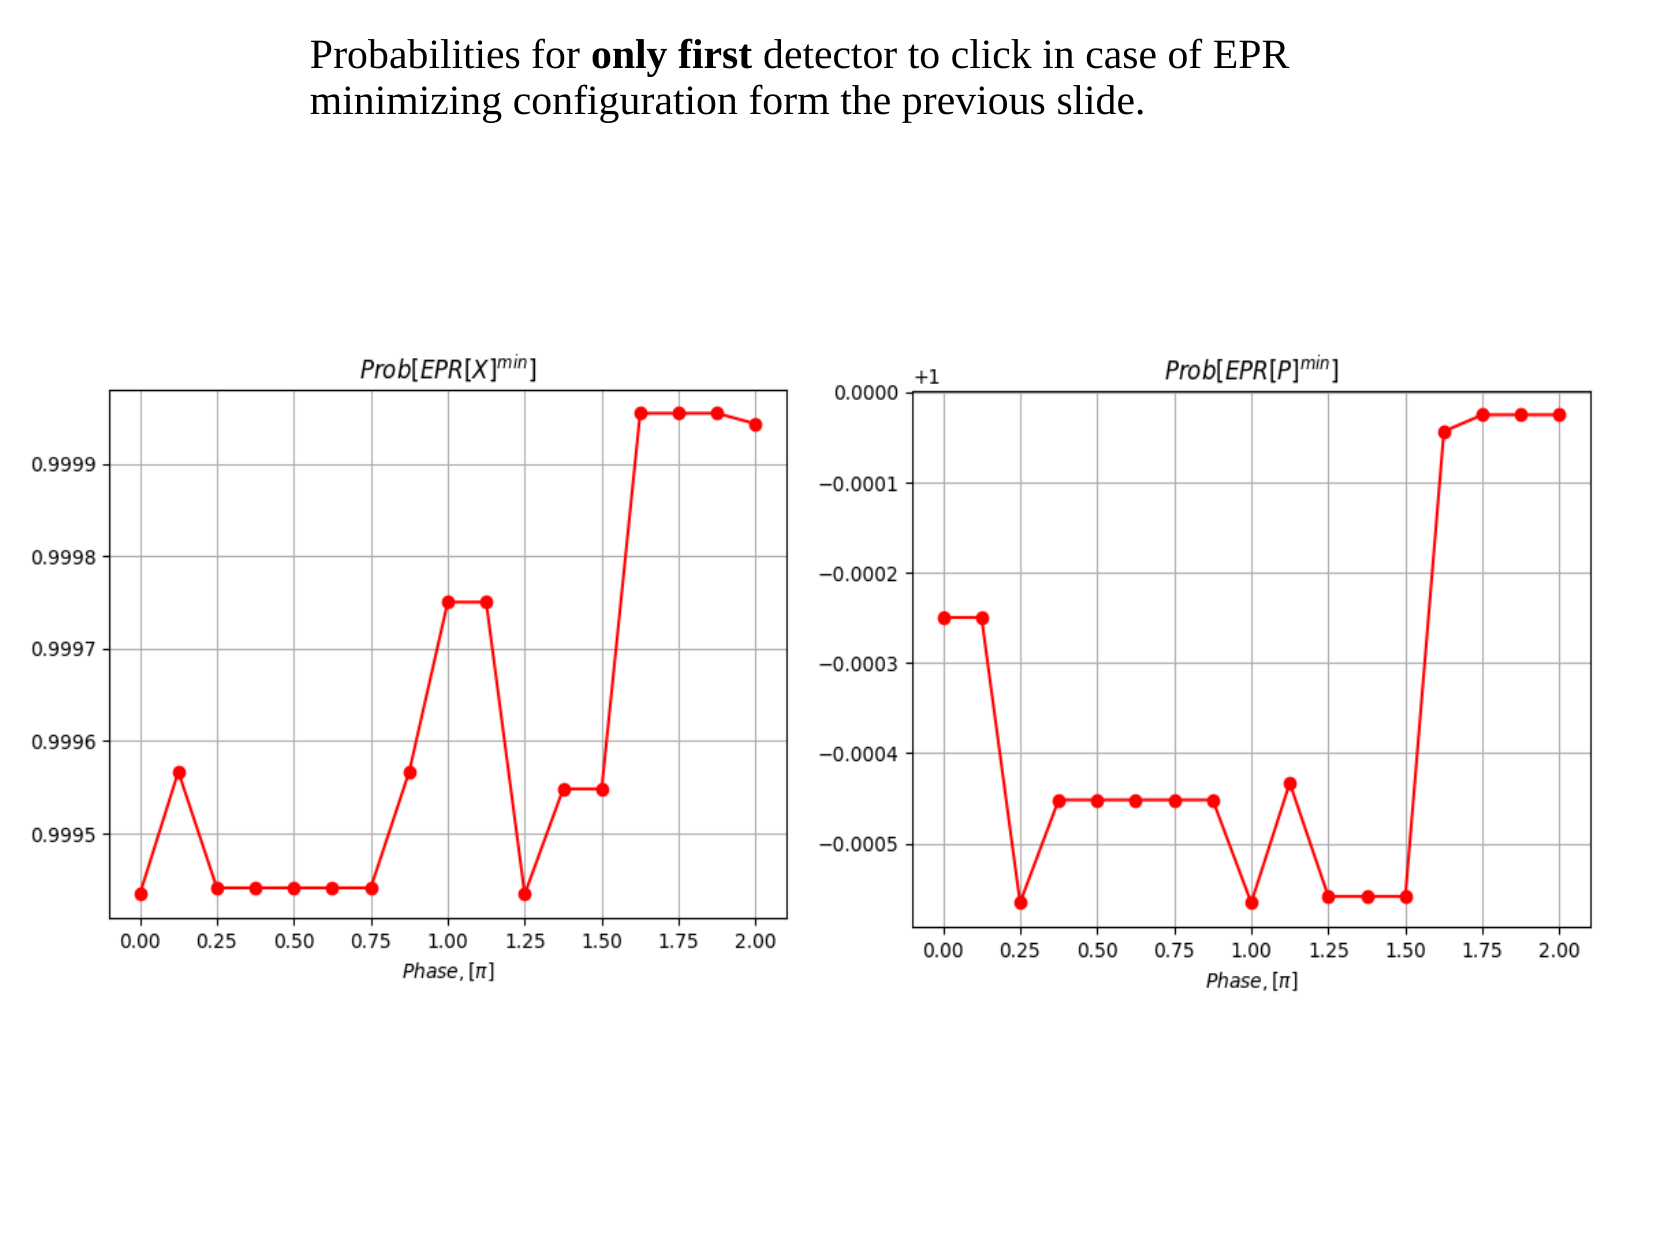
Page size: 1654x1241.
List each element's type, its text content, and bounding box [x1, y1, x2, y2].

picture [0, 307, 1654, 1004]
text_box Probabilities for only first detector to click in case of EPR minimizing configuration form the previous slide. [295, 23, 1382, 142]
